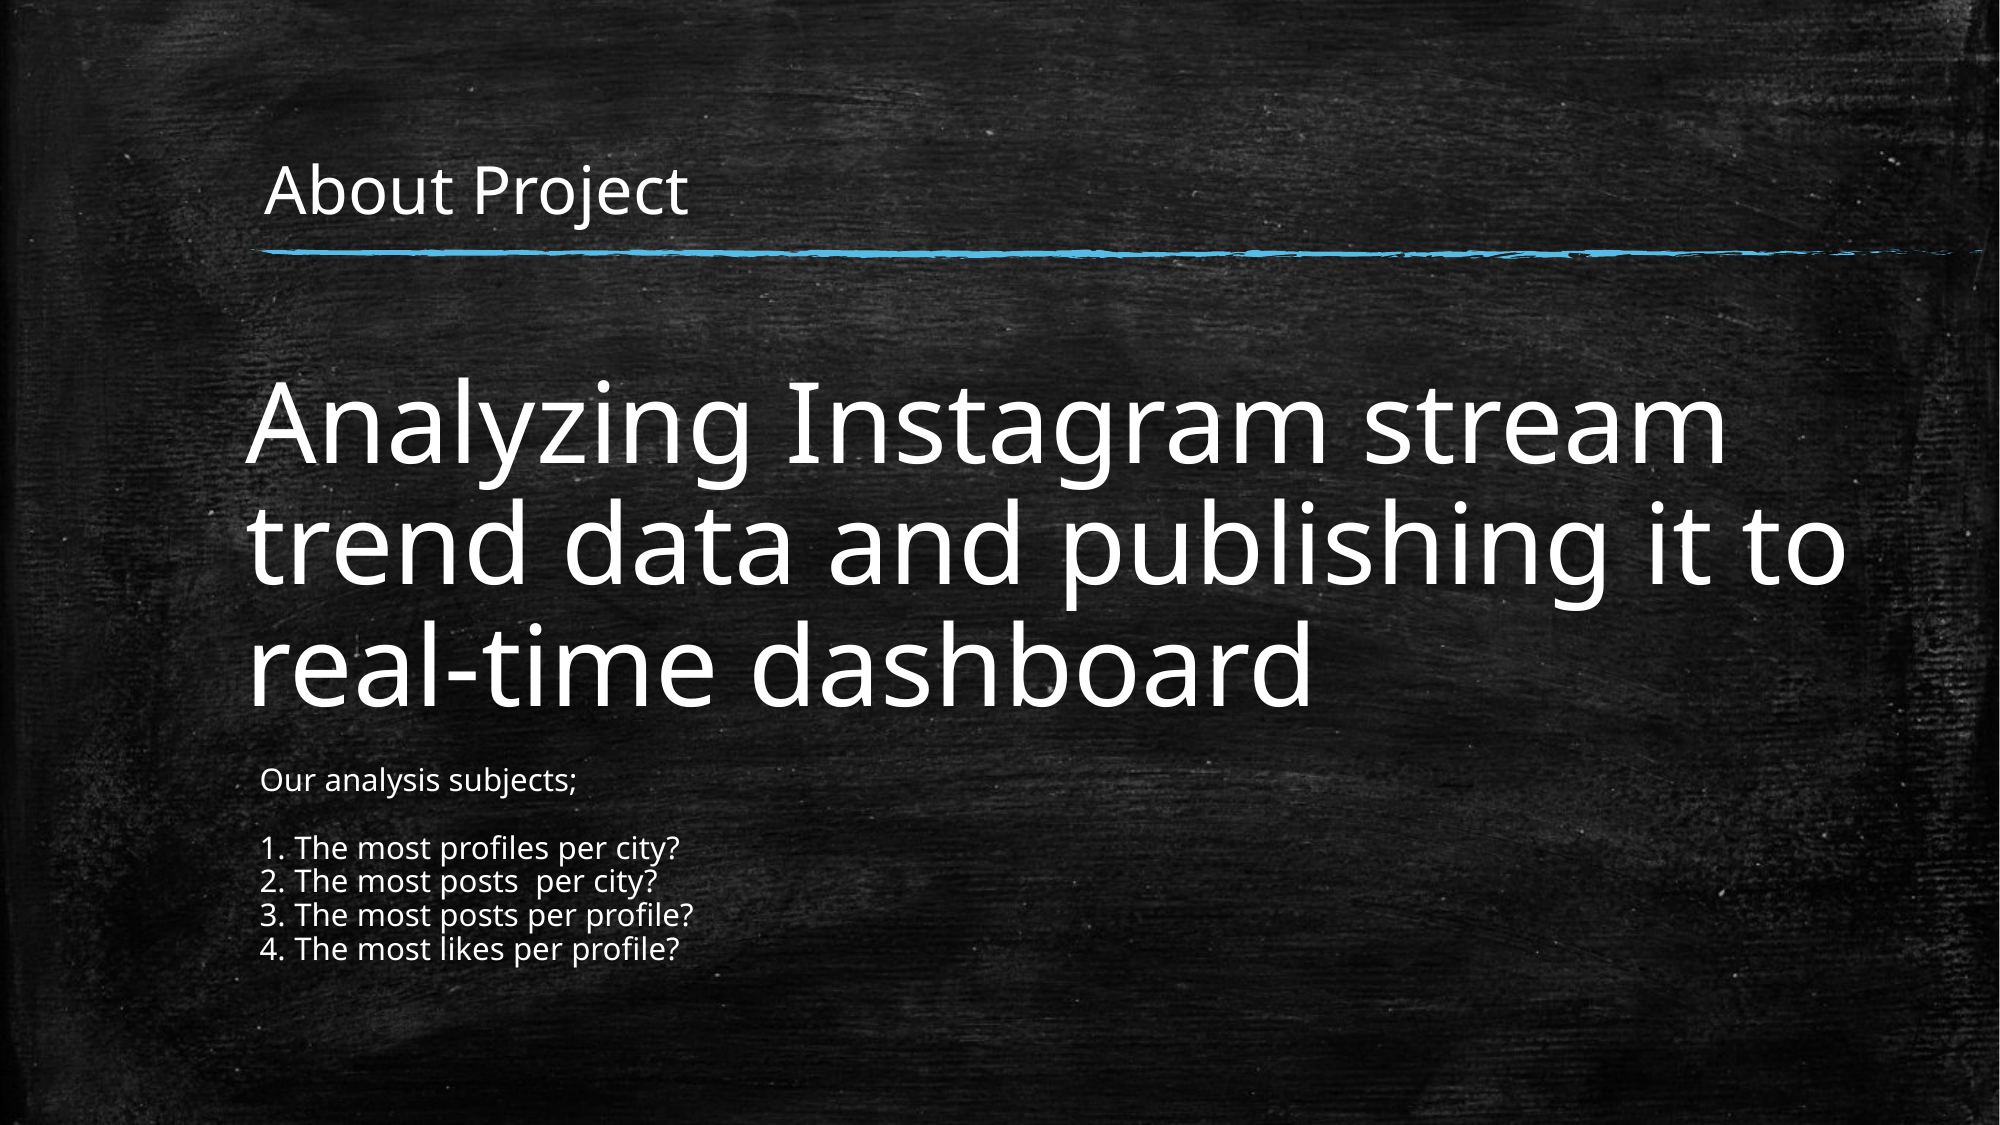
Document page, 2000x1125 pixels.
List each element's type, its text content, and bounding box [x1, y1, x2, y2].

title Analyzing Instagram stream trend data and publishing it to real-time dashboard [230, 177, 1935, 739]
title Our analysis subjects; 1. The most profiles per city? 2. The most posts per city? 3. The most posts per profile? 4. The most likes per profile? [244, 915, 1447, 975]
title About Project [249, 171, 798, 177]
picture [0, 0, 2000, 1125]
